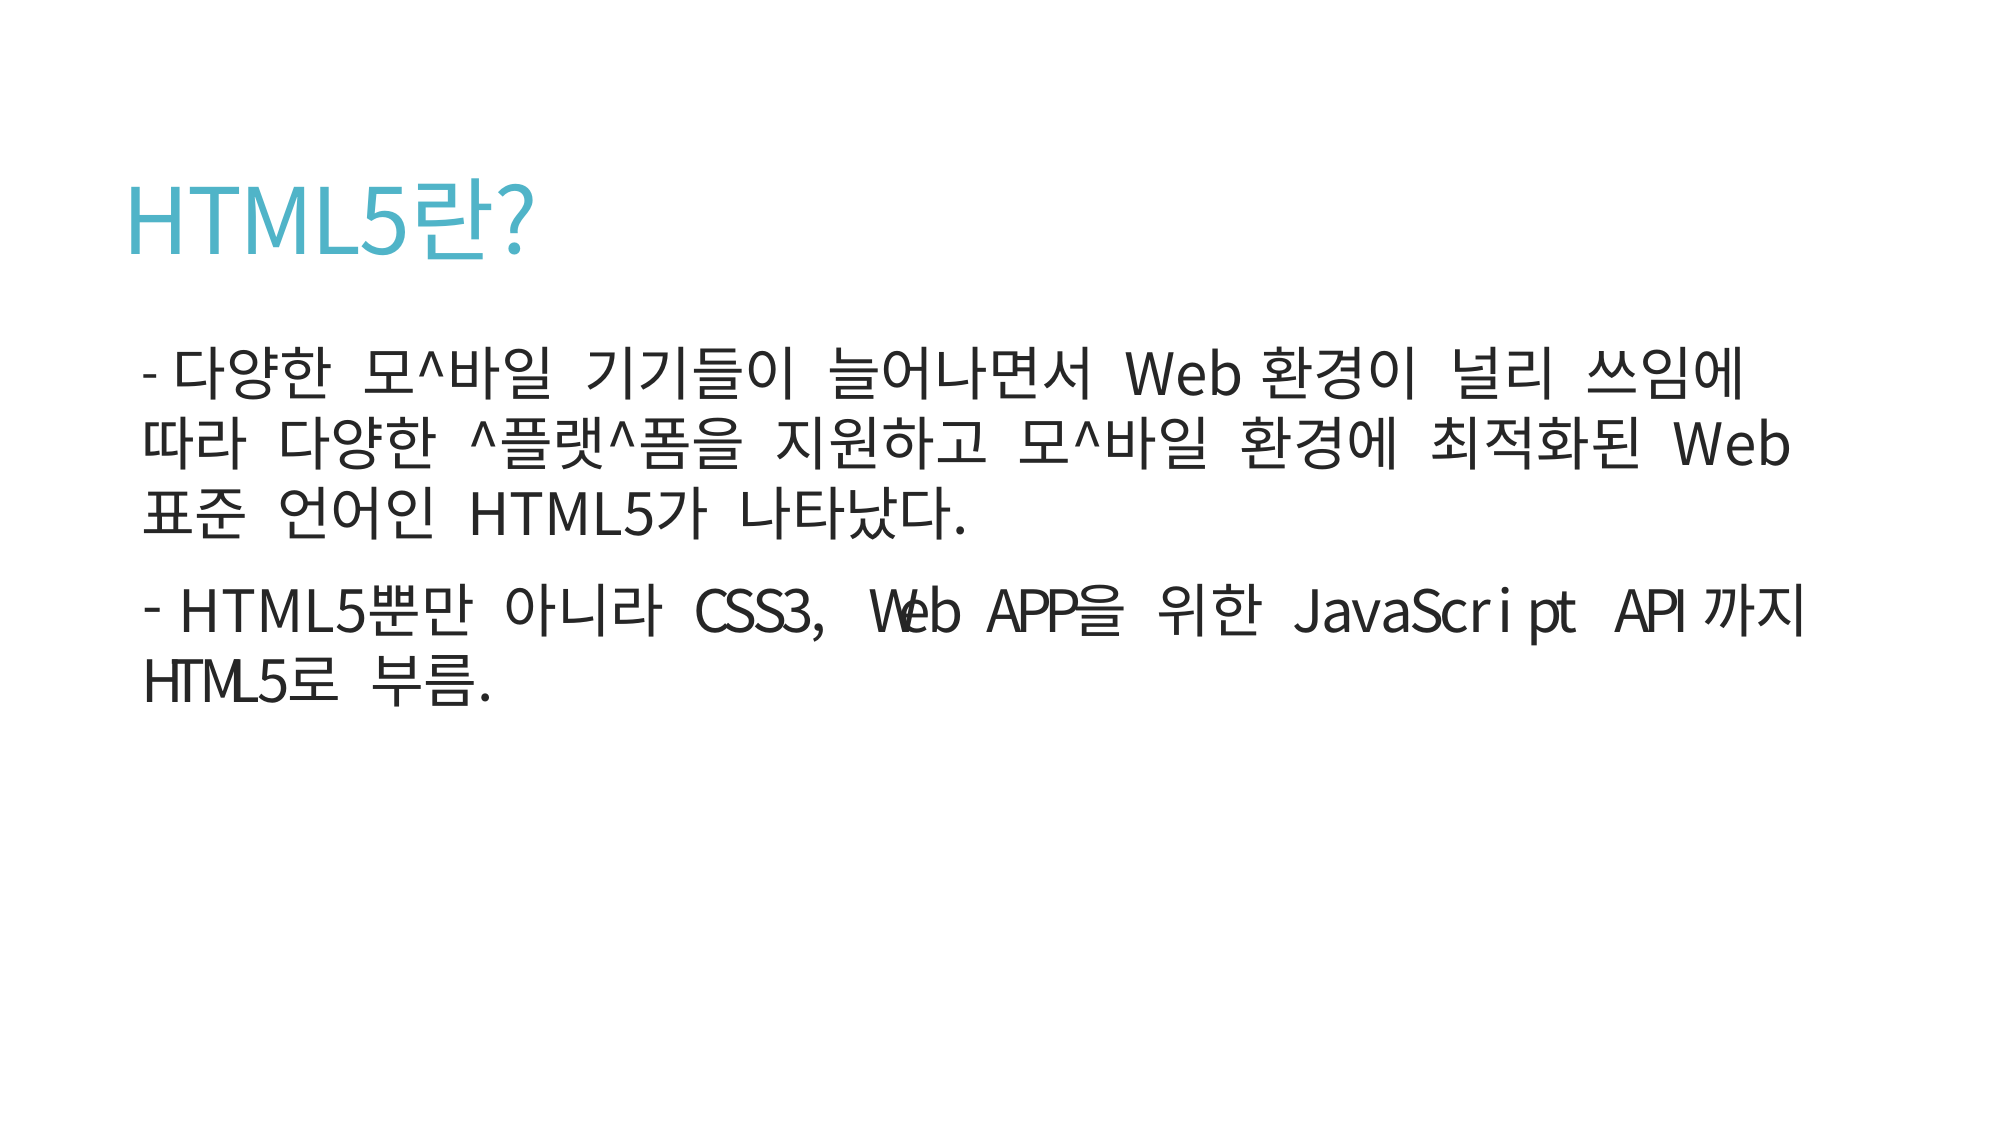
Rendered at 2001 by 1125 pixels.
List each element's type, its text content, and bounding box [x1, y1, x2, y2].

list - 다양한 모^바일 기기들이 늘어나면서 Web 환경이 널리 쓰임에 따라 다양한 ^플랫^폼을 지원하고 모^바일 환경에 최적화된 Web 표준 언어인 HTML5가 나타났다. - HTML5뿐만 아니라 CSS3, Web APP을 위한 JavaScript API까지 HTML5로 부름. [111, 329, 1876, 948]
title HTML5란? [107, 81, 1875, 354]
